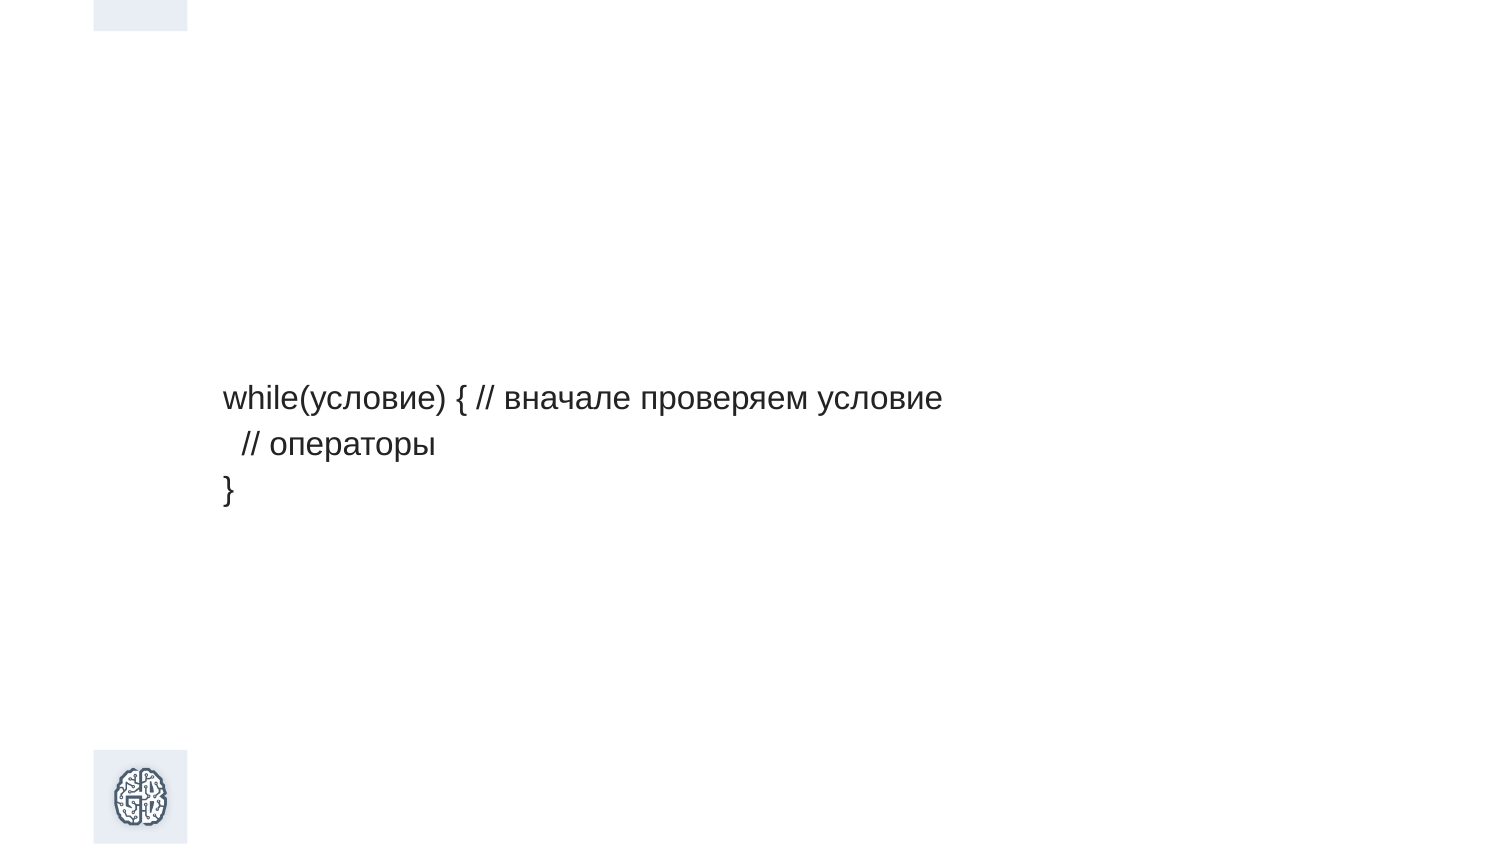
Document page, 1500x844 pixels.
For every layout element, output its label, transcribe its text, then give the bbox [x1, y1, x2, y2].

picture [106, 760, 175, 834]
text_box while(условие) { // вначале проверяем условие // операторы } [187, 181, 1312, 697]
